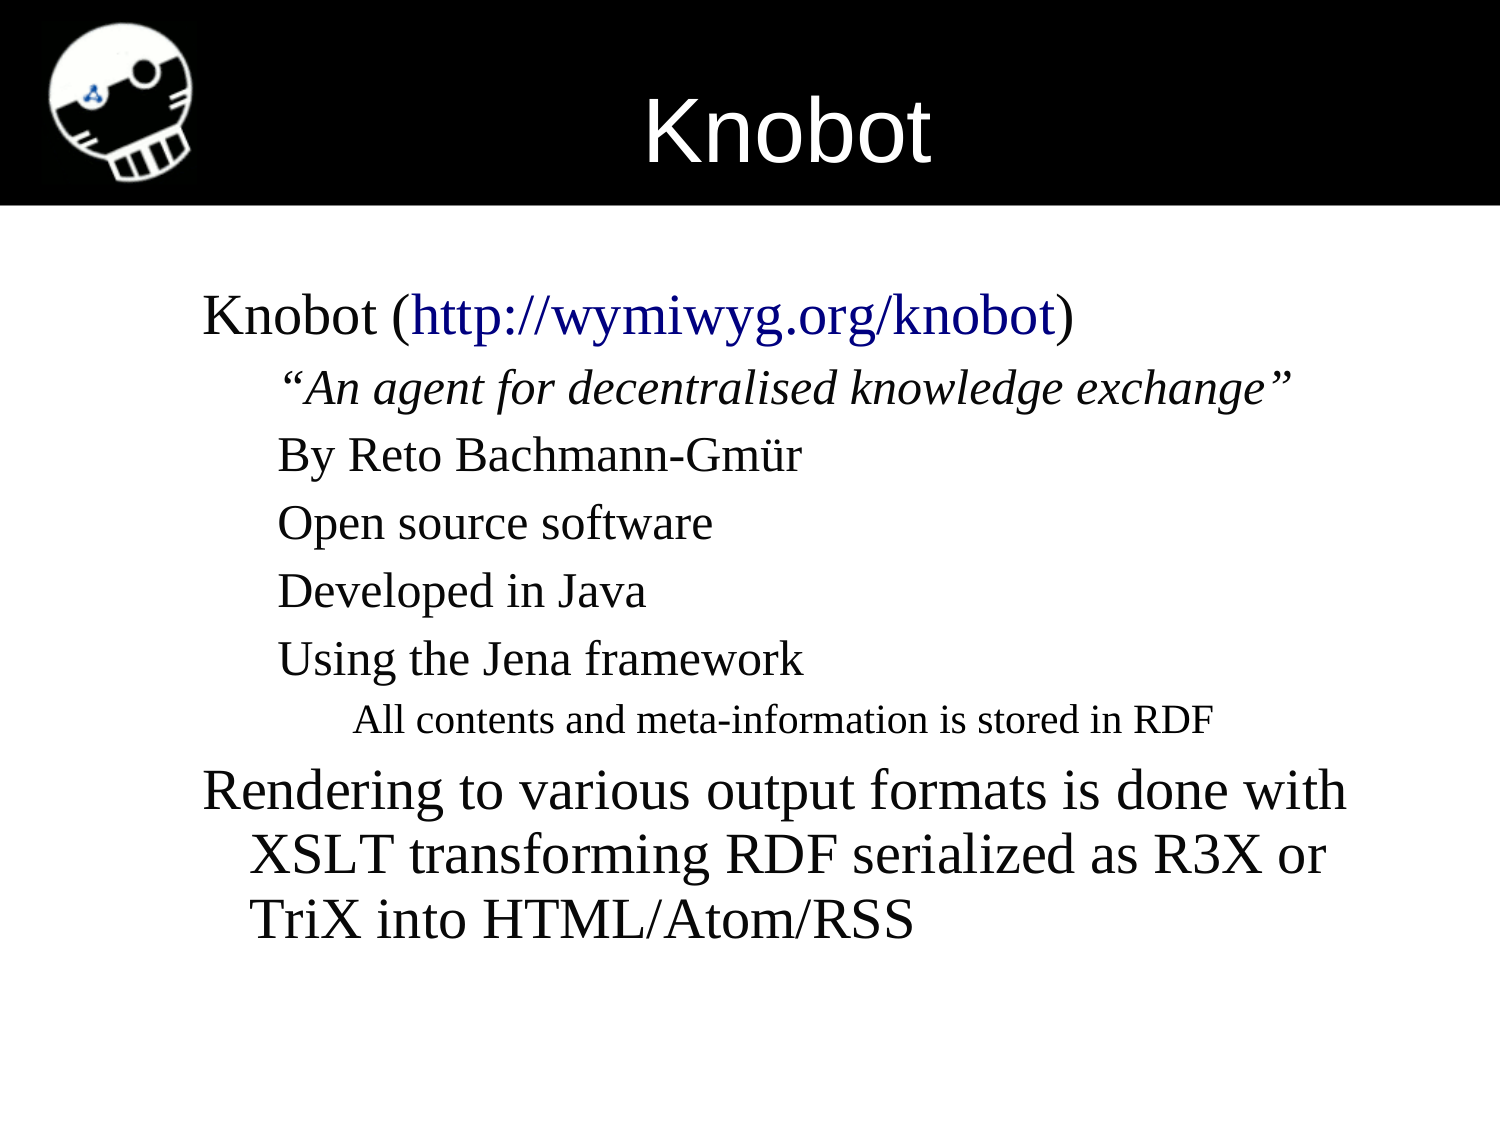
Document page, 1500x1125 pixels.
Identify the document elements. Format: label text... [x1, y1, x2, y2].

picture [0, 0, 1500, 1125]
list Knobot (http://wymiwyg.org/knobot) “An agent for decentralised knowledge exchange” By Reto Bachmann-Gmür Open source software Developed in Java Using the Jena framework All contents and meta-information is stored in RDF Rendering to various output formats is done with XSLT transforming RDF serialized as R3X or TriX into HTML/Atom/RSS [112, 275, 1388, 1016]
title Knobot [150, 37, 1426, 225]
